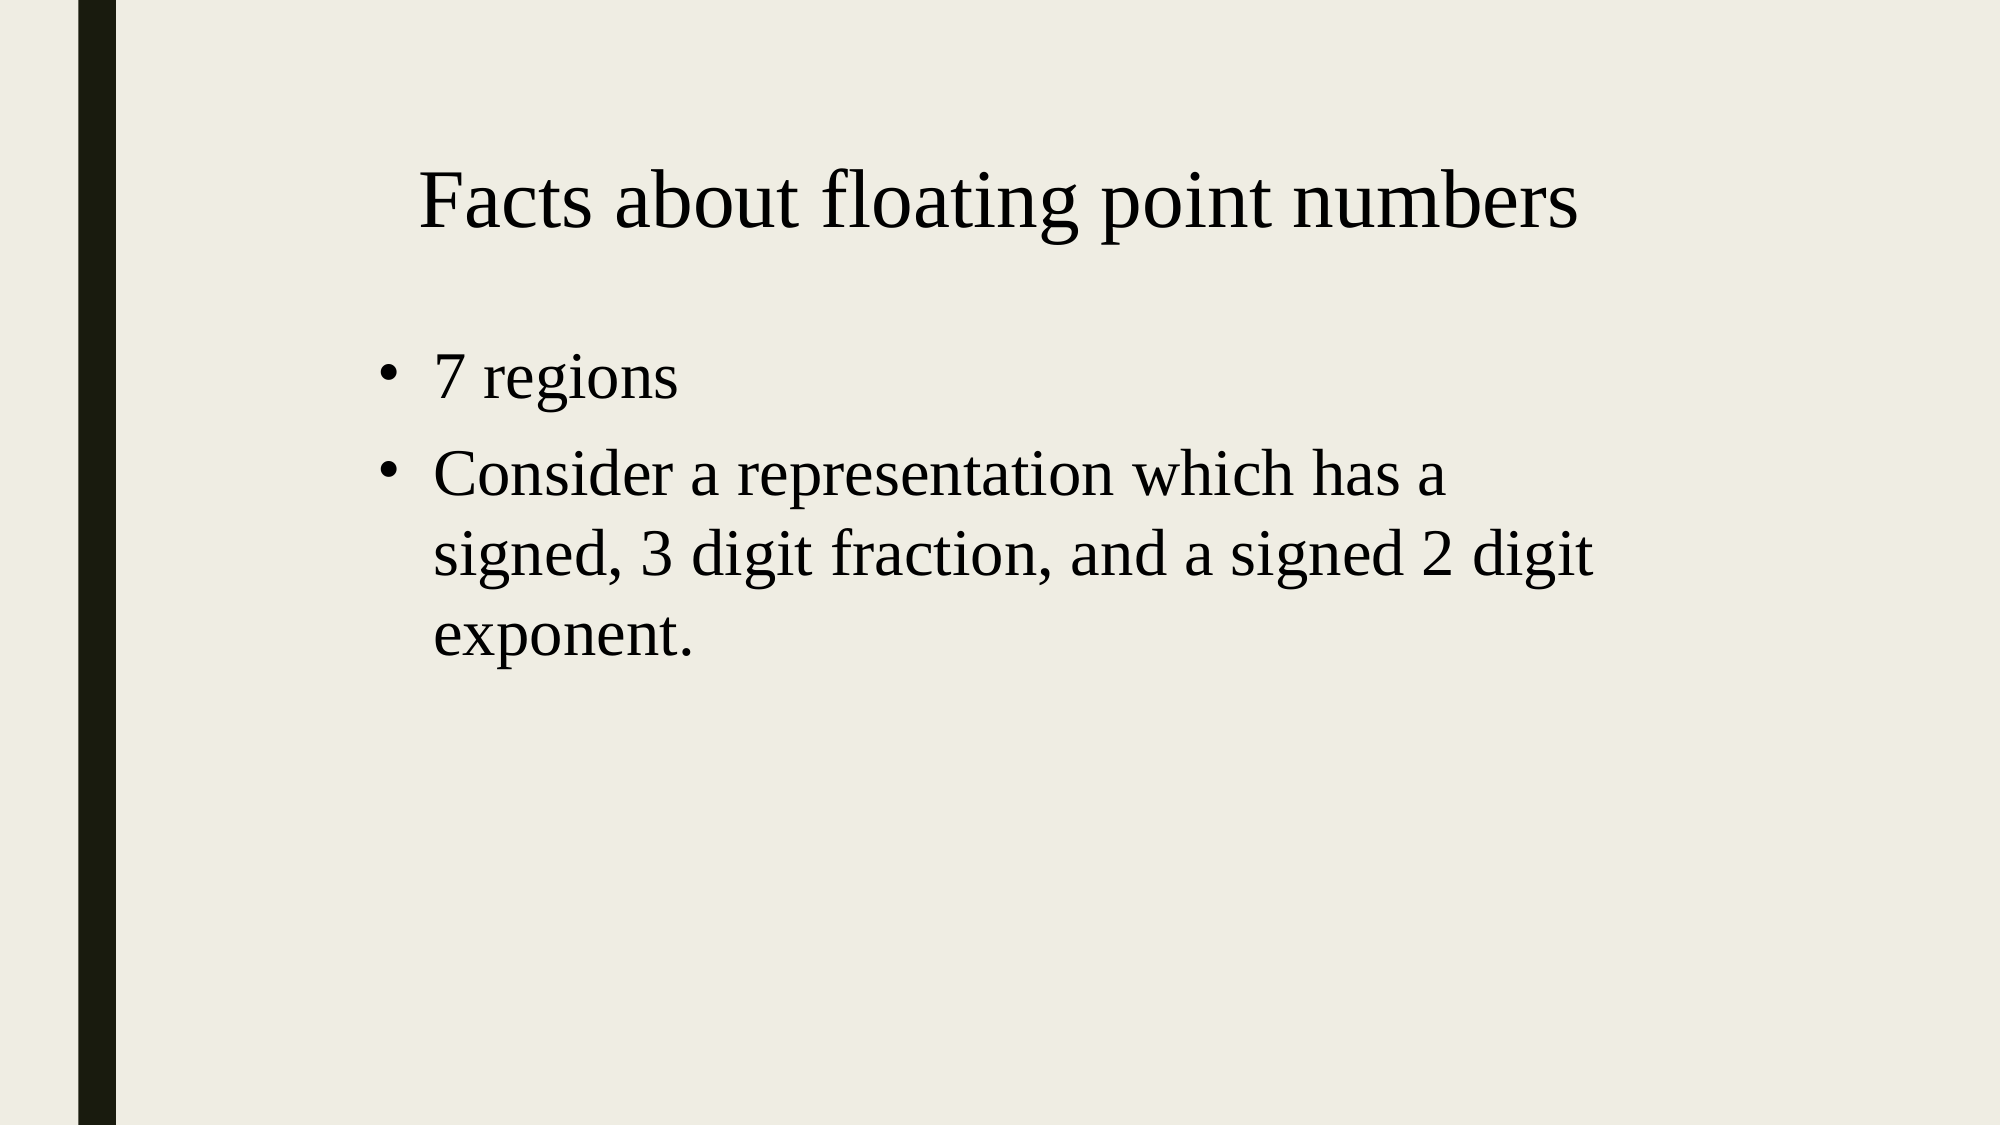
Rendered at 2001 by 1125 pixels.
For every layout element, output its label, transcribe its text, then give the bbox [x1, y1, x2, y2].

text_box 7 regions Consider a representation which has a signed, 3 digit fraction, and a signed 2 digit exponent. [362, 324, 1638, 1000]
text_box Facts about floating point numbers [362, 99, 1638, 288]
